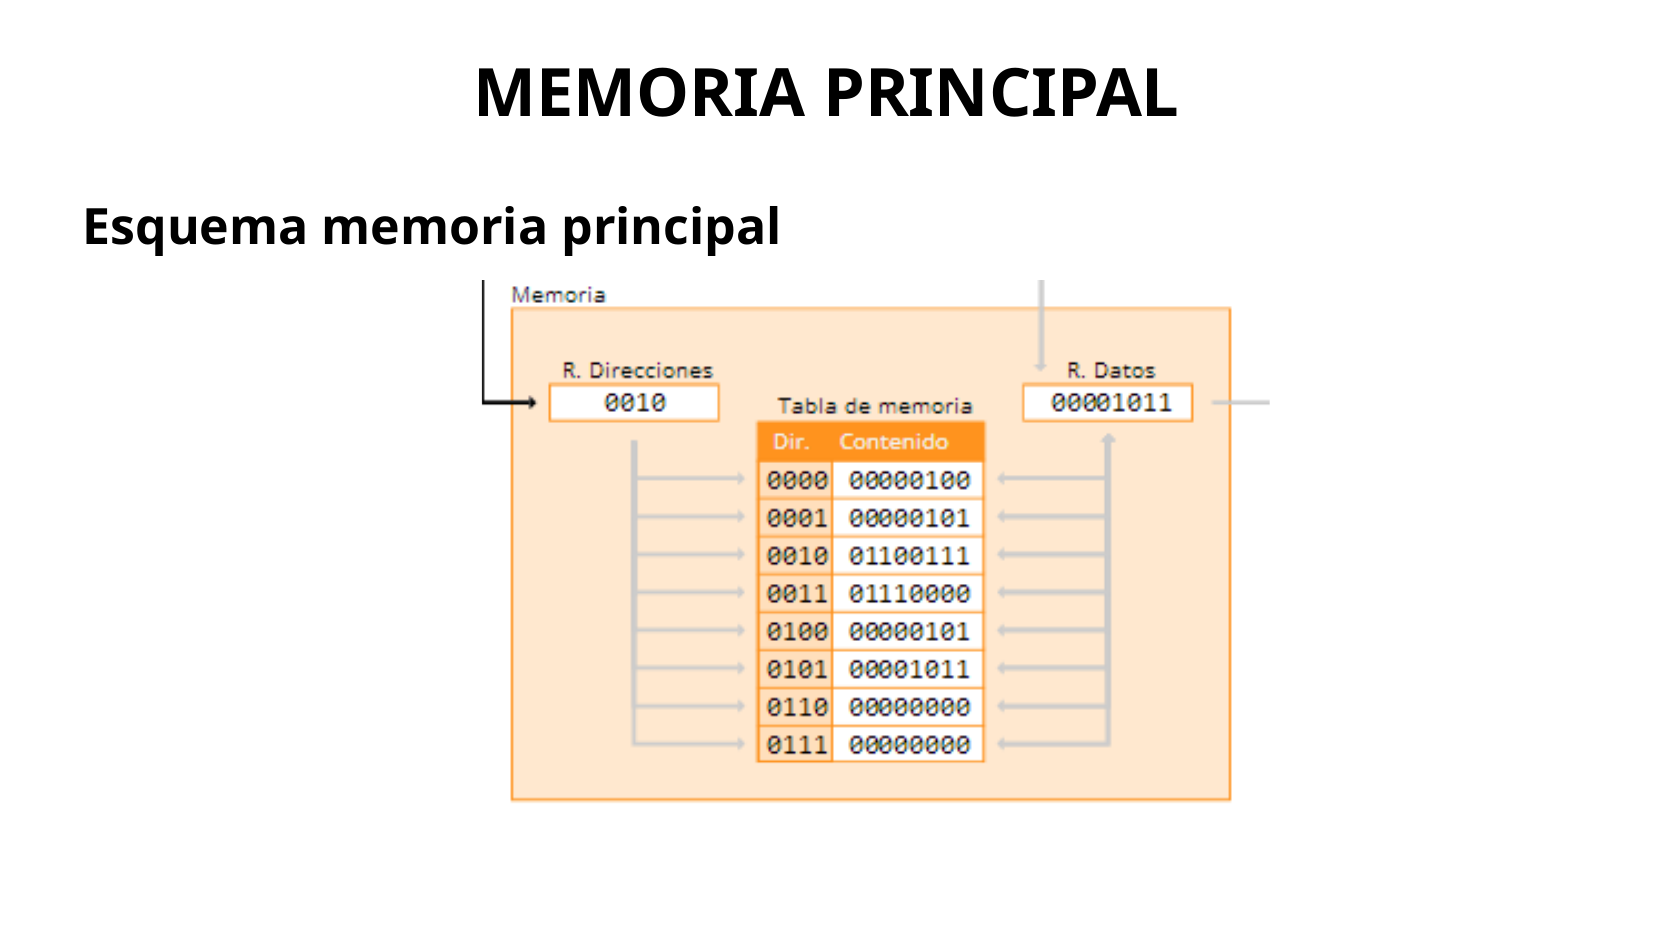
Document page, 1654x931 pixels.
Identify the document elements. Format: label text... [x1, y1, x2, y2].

subtitle Esquema memoria principal [82, 177, 1571, 827]
title MEMORIA PRINCIPAL [82, 37, 1571, 148]
picture [481, 280, 1270, 827]
